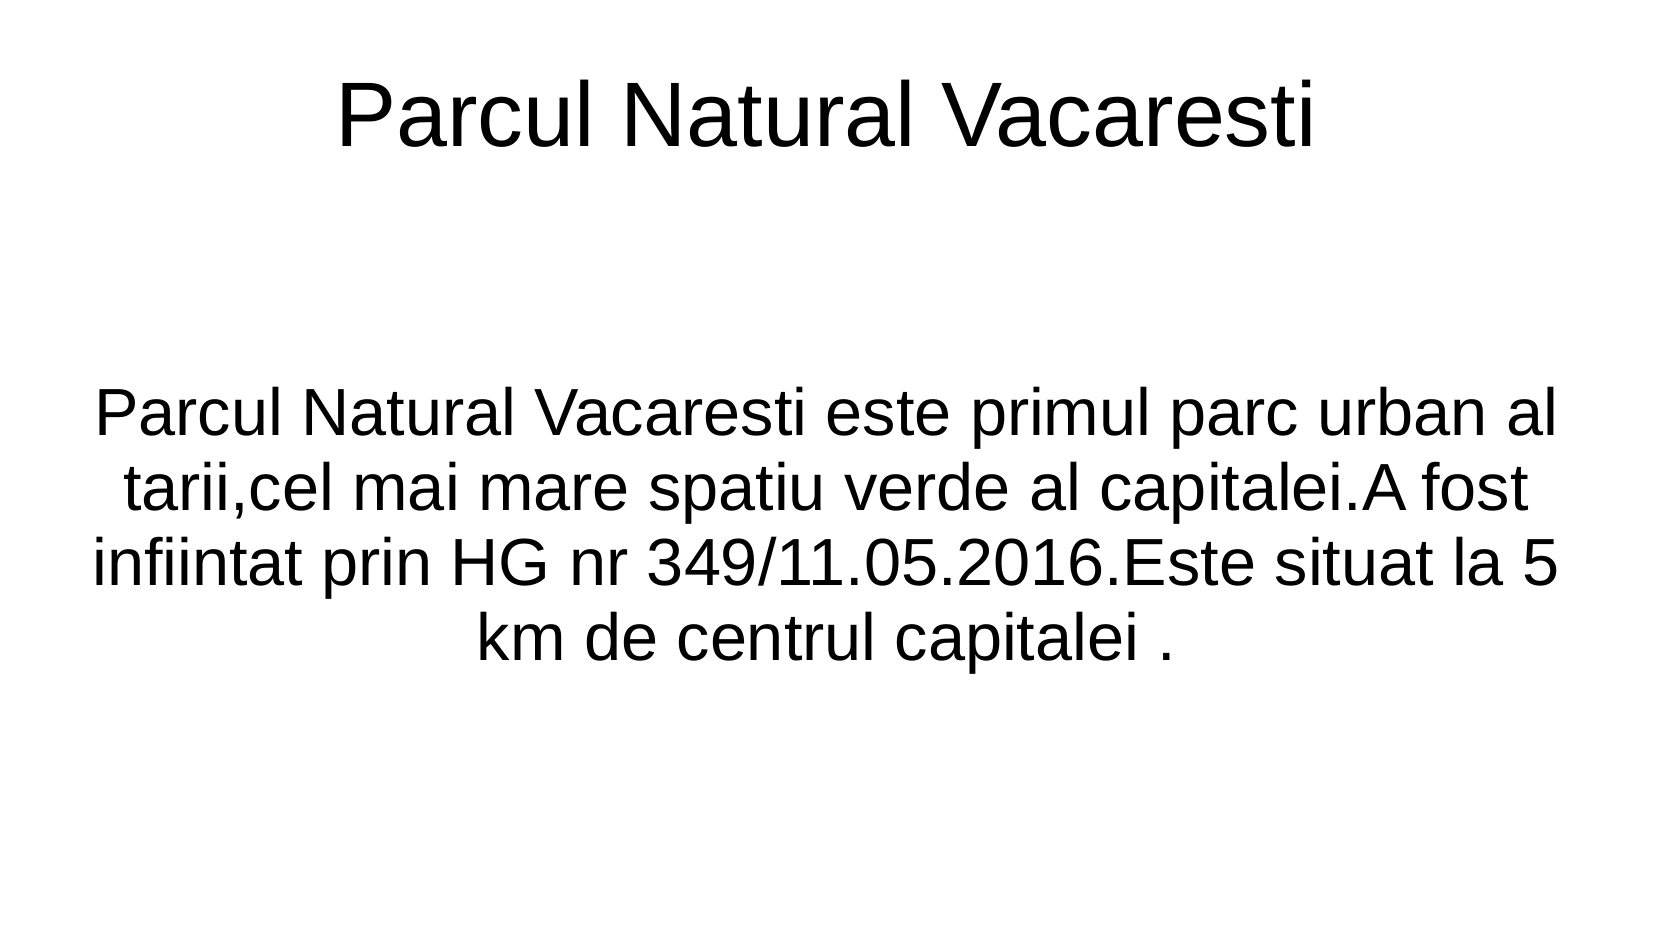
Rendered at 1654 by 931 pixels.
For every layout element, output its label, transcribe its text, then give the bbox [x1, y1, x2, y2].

title Parcul Natural Vacaresti [82, 37, 1571, 193]
subtitle Parcul Natural Vacaresti este primul parc urban al tarii,cel mai mare spatiu verde al capitalei.A fost infiintat prin HG nr 349/11.05.2016.Este situat la 5 km de centrul capitalei . [82, 217, 1571, 758]
